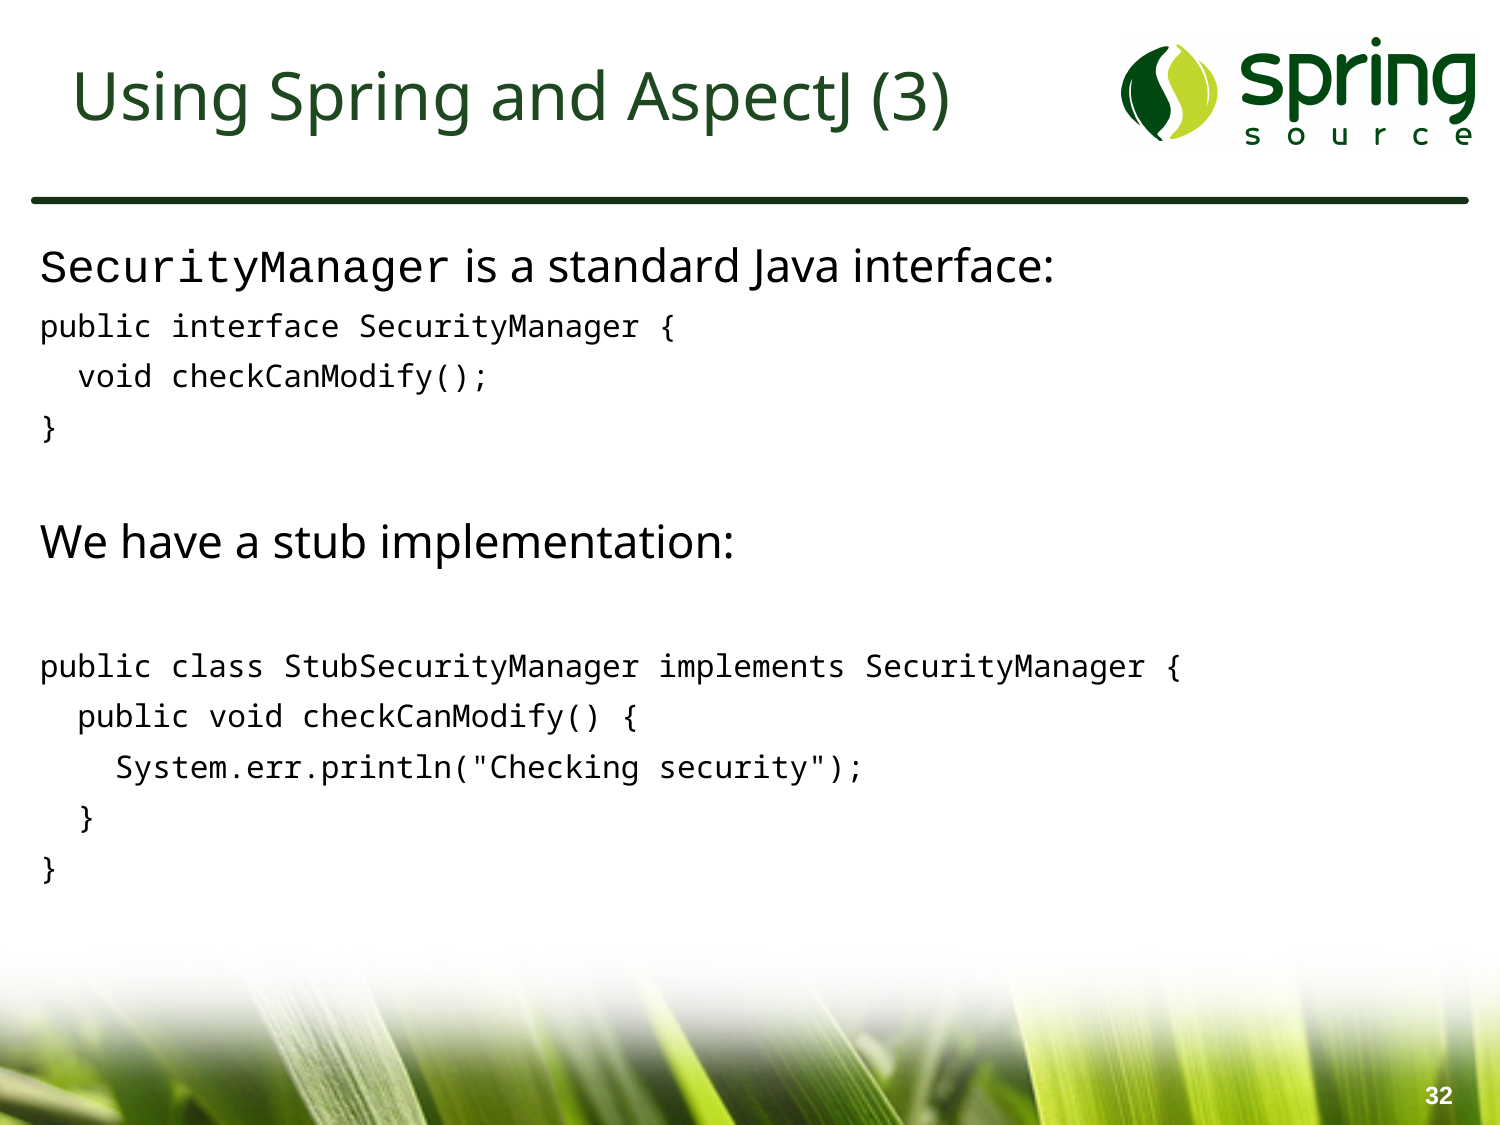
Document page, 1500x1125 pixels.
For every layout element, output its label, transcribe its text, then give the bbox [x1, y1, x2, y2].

picture [1121, 37, 1475, 145]
picture [0, 944, 1500, 1125]
title Using Spring and AspectJ (3) [56, 13, 1089, 162]
list SecurityManager is a standard Java interface: public interface SecurityManager { void checkCanModify(); } We have a stub implementation: public class StubSecurityManager implements SecurityManager { public void checkCanModify() { System.err.println("Checking security"); } } [24, 162, 1463, 1063]
